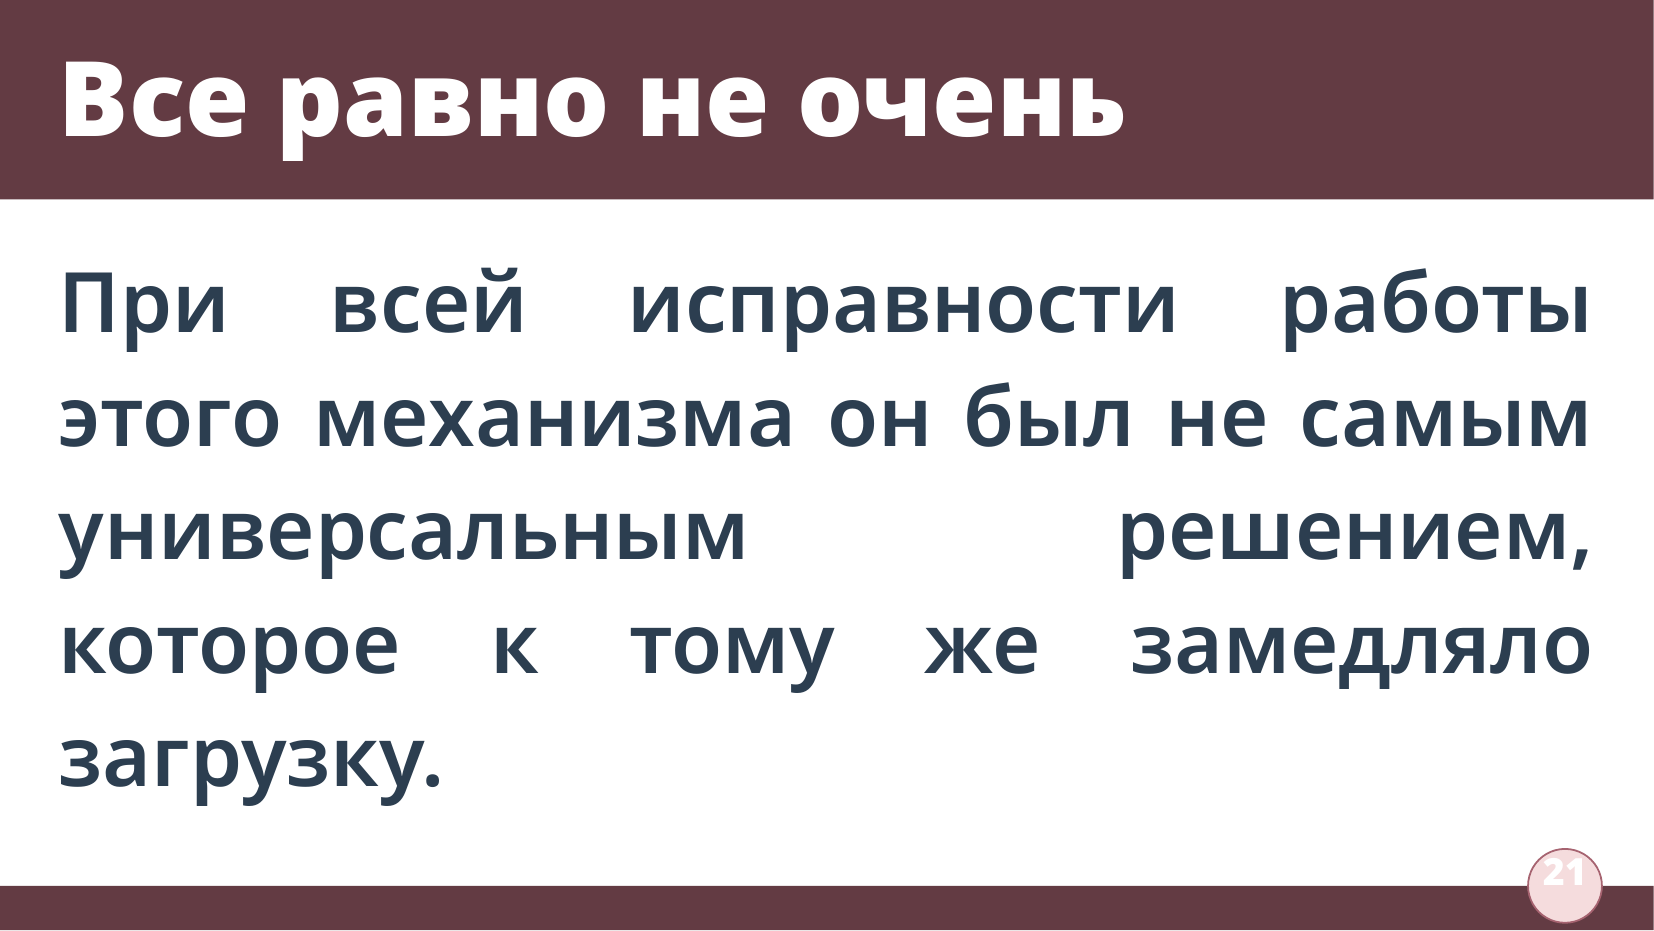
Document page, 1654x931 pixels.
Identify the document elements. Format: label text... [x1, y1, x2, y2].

list При всей исправности работы этого механизма он был не самым универсальным решением, которое к тому же замедляло загрузку. [59, 243, 1595, 864]
title Все равно не очень [59, 37, 1595, 155]
